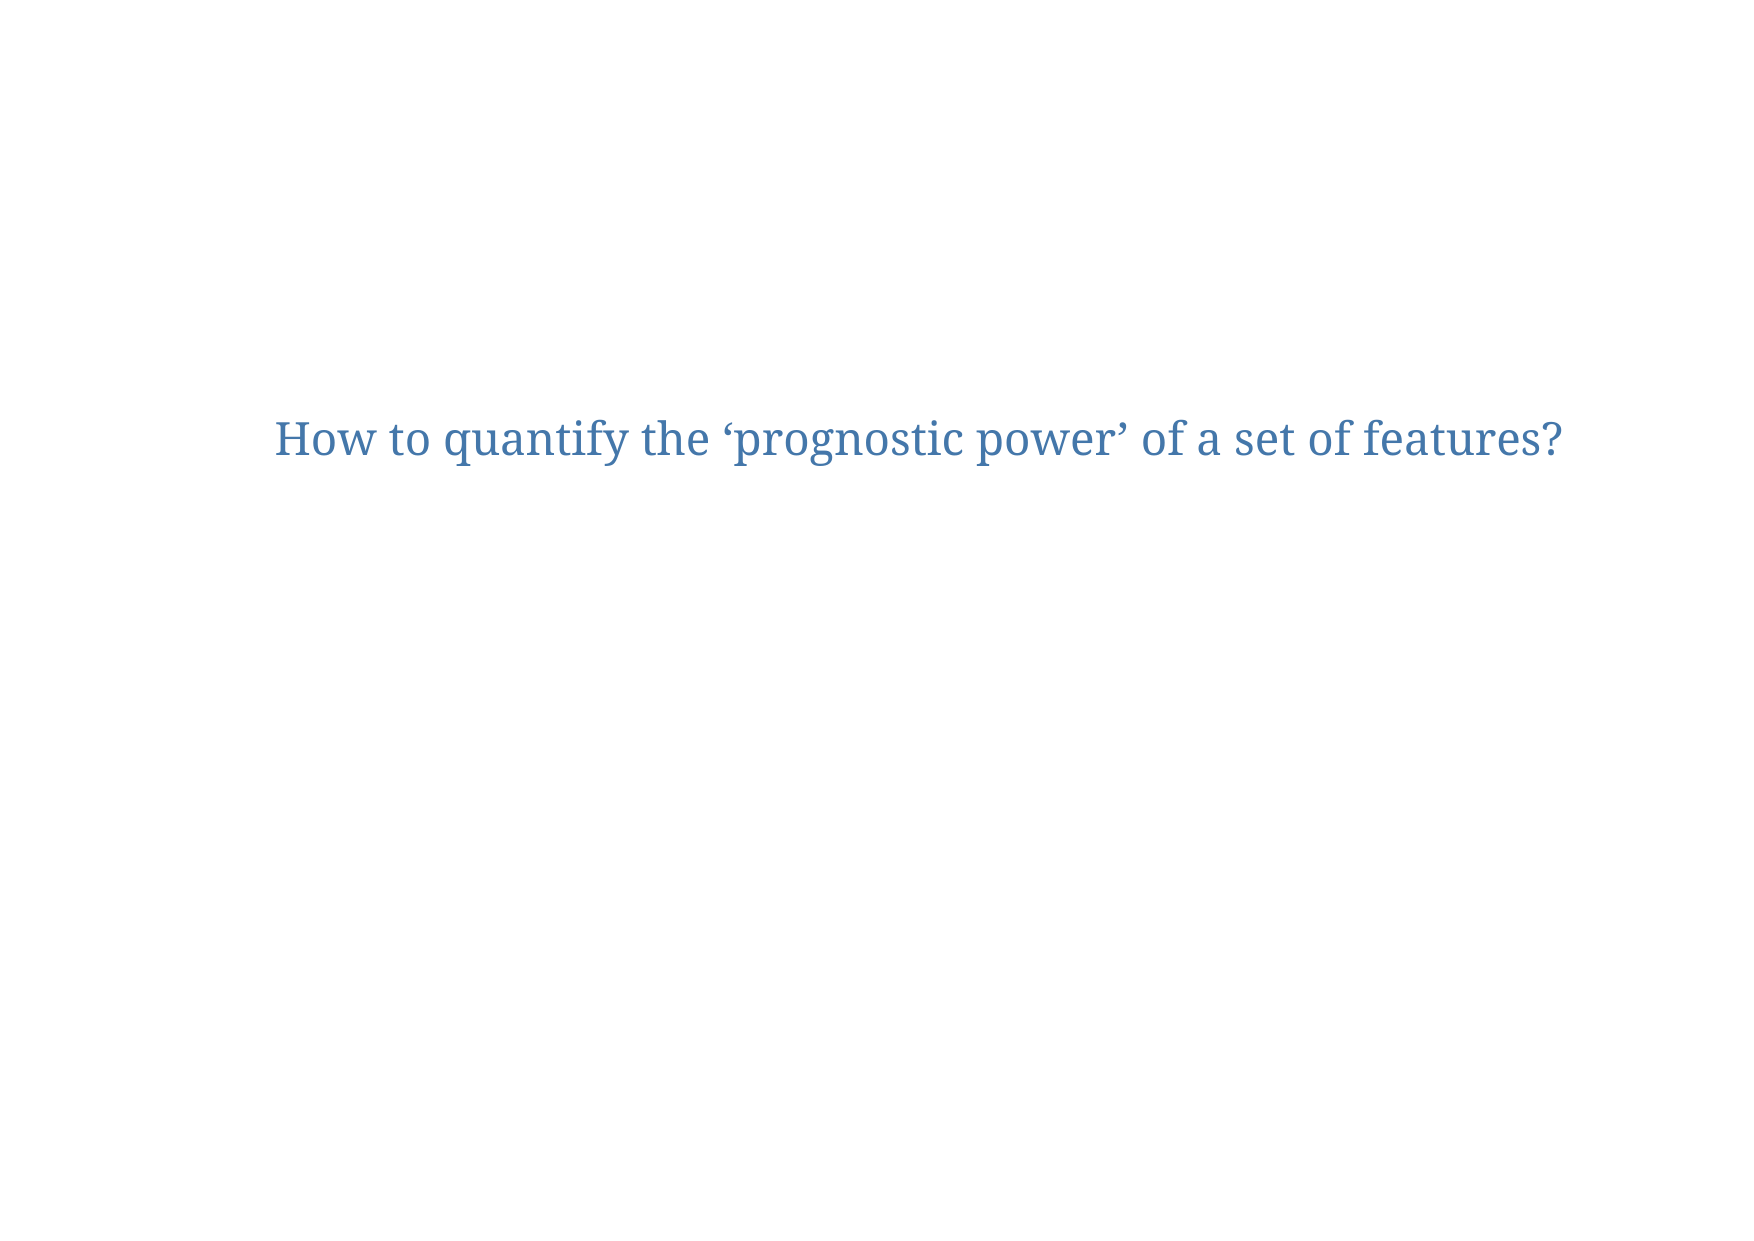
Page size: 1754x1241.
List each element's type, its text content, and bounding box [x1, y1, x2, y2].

text_box How to quantify the ‘prognostic power’ of a set of features? [259, 398, 1495, 461]
